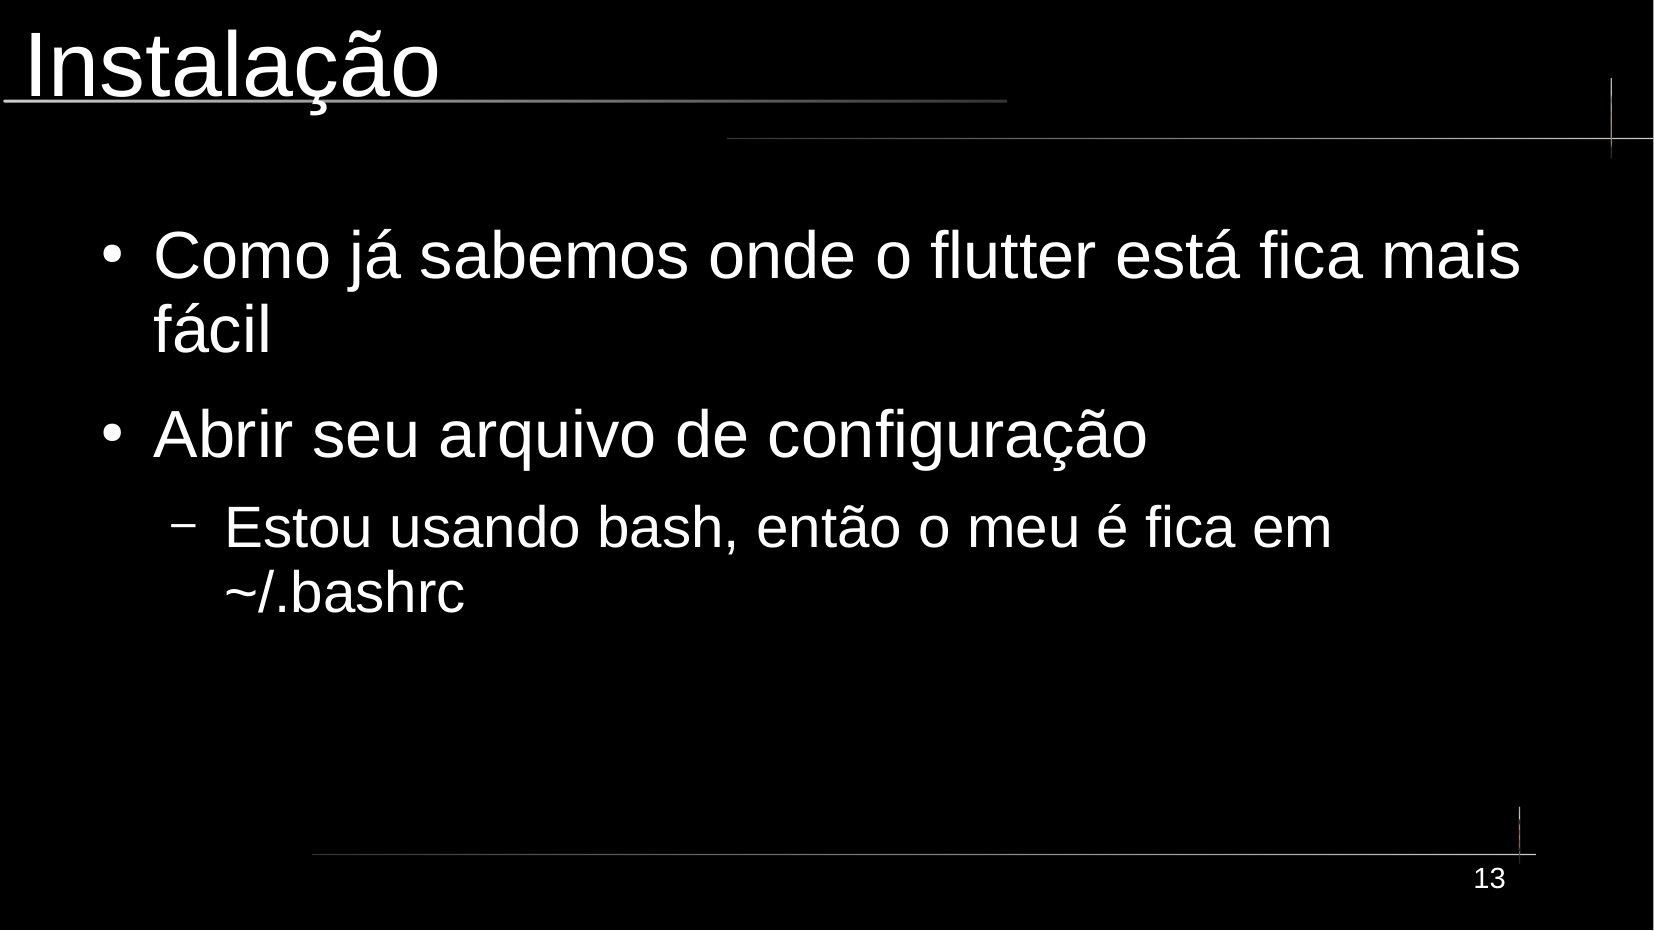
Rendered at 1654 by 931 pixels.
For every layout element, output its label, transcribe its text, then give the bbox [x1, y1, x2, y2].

list Como já sabemos onde o flutter está fica mais fácil Abrir seu arquivo de configuração Estou usando bash, então o meu é fica em ~/.bashrc [82, 217, 1571, 757]
title Instalação [23, 11, 1589, 119]
